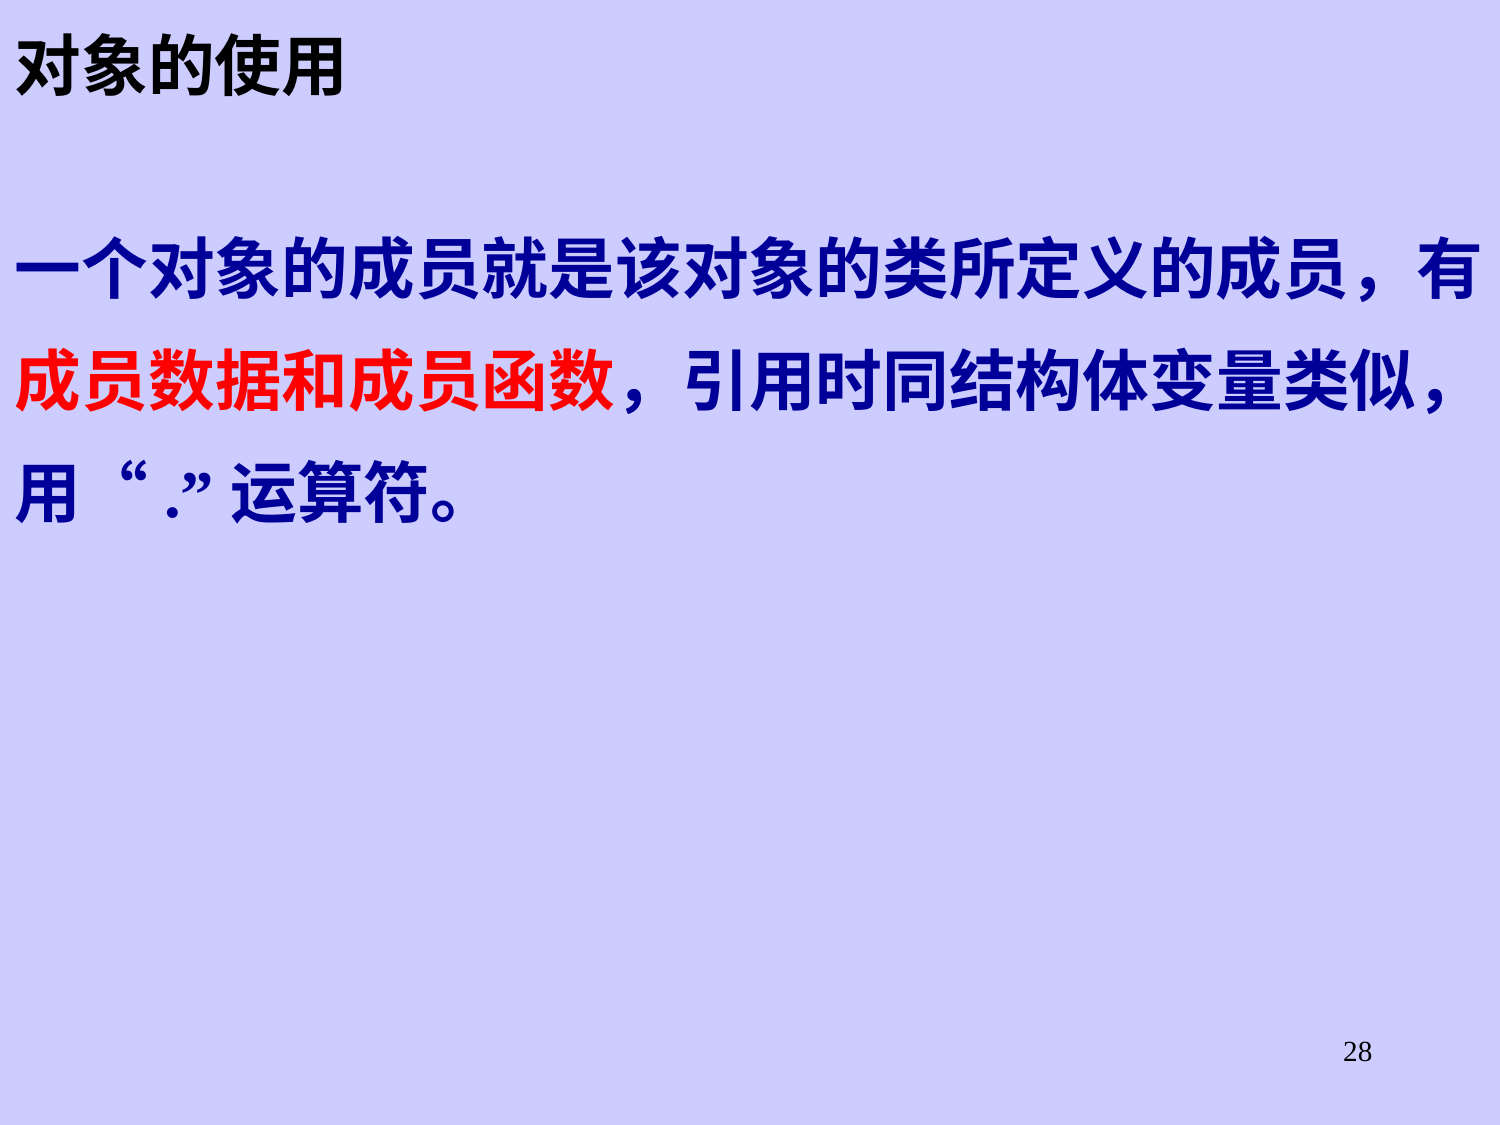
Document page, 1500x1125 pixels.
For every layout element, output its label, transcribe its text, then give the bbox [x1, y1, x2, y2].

text_box 一个对象的成员就是该对象的类所定义的成员，有成员数据和成员函数，引用时同结构体变量类似，用“.”运算符。 [0, 187, 1500, 539]
text_box <编号> [1074, 1025, 1388, 1101]
text_box 对象的使用 [0, 0, 713, 112]
